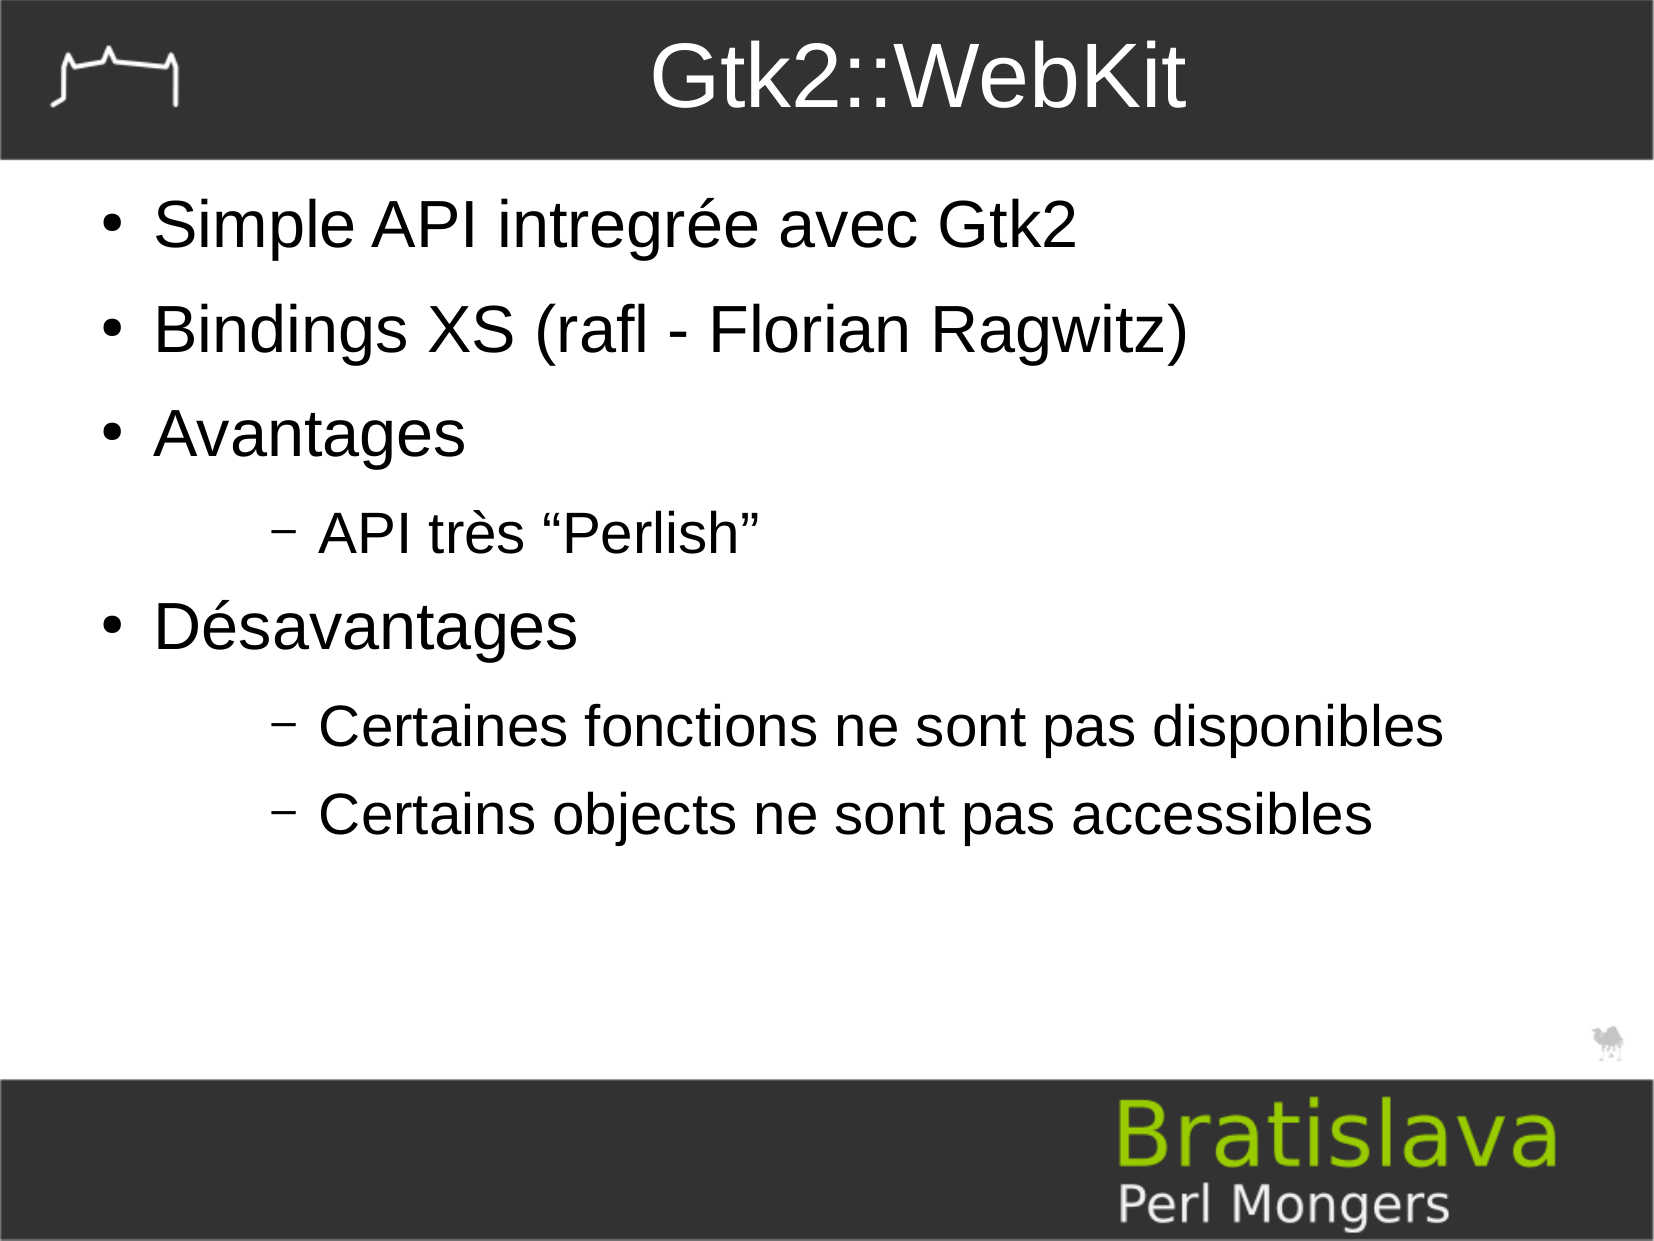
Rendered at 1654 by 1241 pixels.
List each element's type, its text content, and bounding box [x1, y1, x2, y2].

picture [0, 0, 1654, 1241]
list Simple API intregrée avec Gtk2 Bindings XS (rafl - Florian Ragwitz) Avantages API très “Perlish” Désavantages Certaines fonctions ne sont pas disponibles Certains objects ne sont pas accessibles [82, 187, 1576, 1036]
title Gtk2::WebKit [193, 24, 1645, 128]
